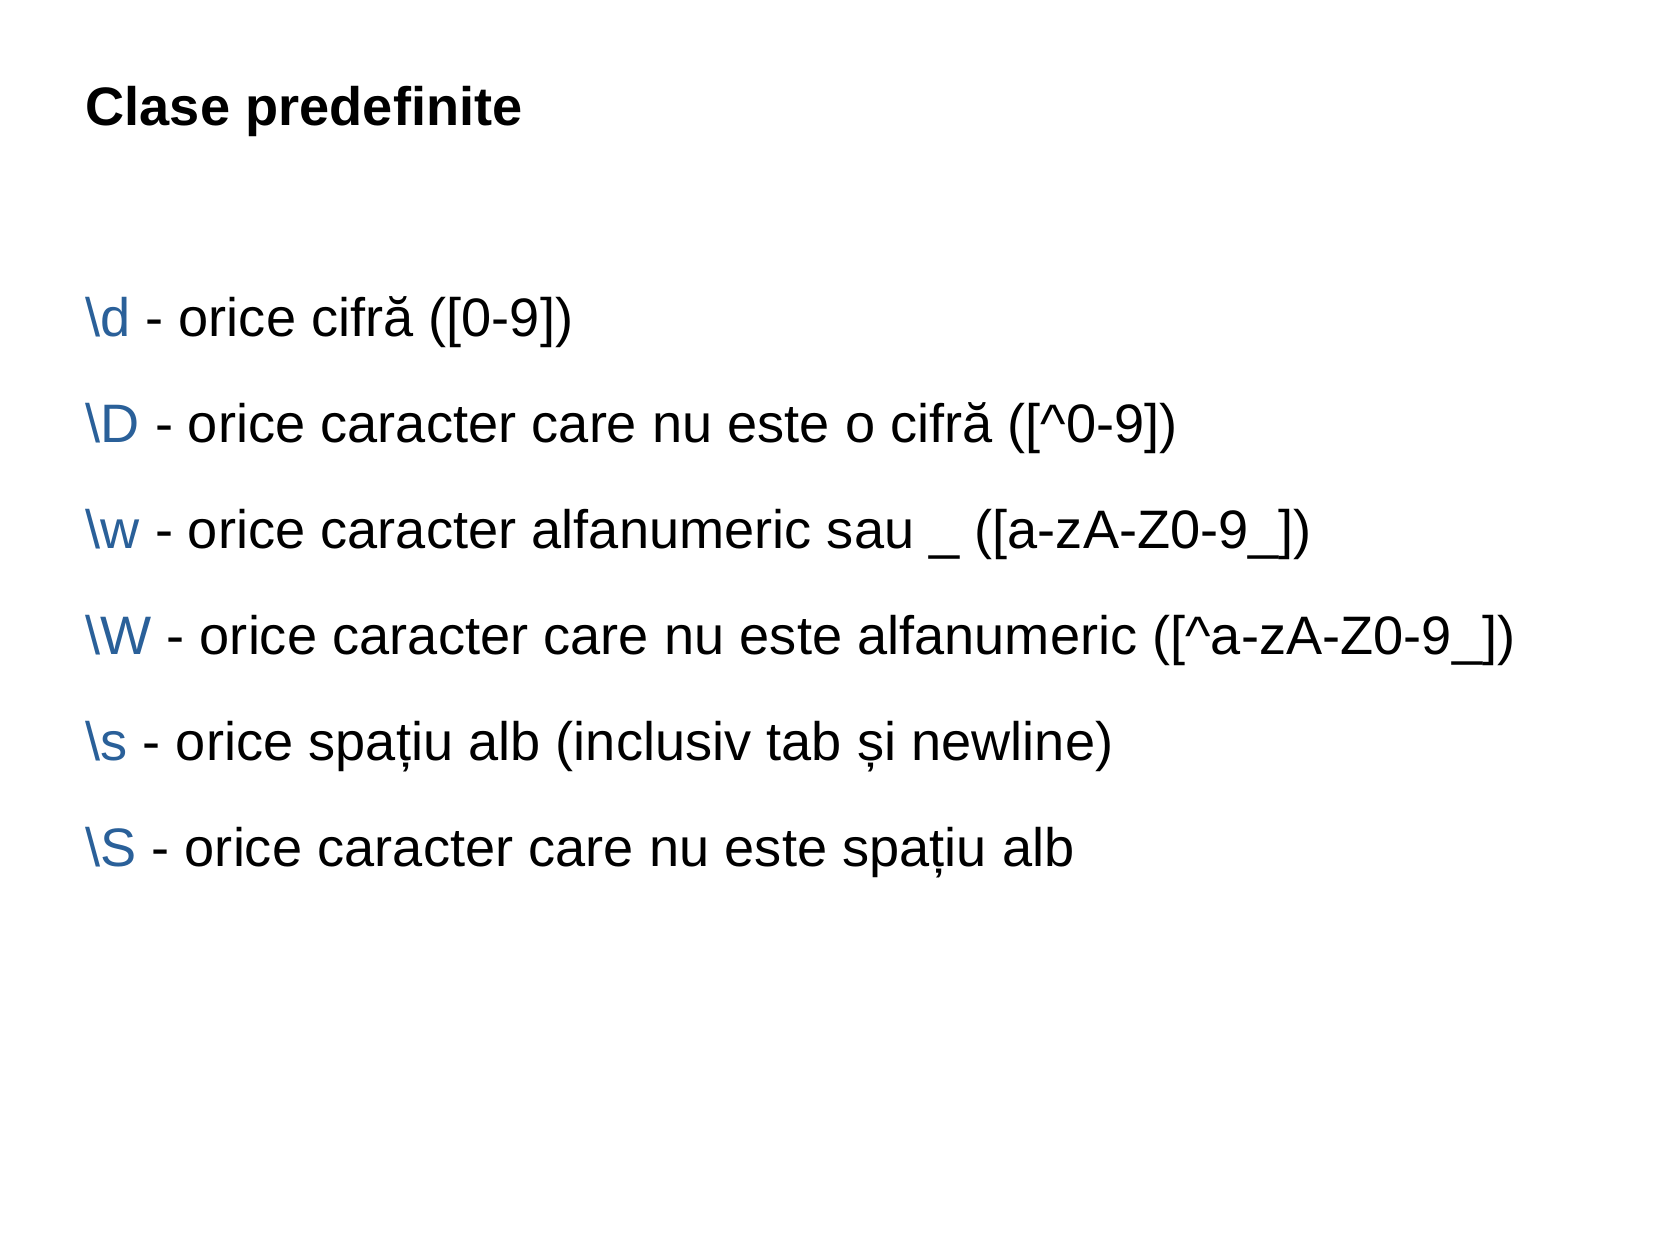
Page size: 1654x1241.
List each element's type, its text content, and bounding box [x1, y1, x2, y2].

text_box Clase predefinite \d - orice cifră ([0-9]) \D - orice caracter care nu este o cifră ([^0-9]) \w - orice caracter alfanumeric sau _ ([a-zA-Z0-9_]) \W - orice caracter care nu este alfanumeric ([^a-zA-Z0-9_]) \s - orice spațiu alb (inclusiv tab și newline) \S - orice caracter care nu este spațiu alb [70, 68, 1607, 1123]
